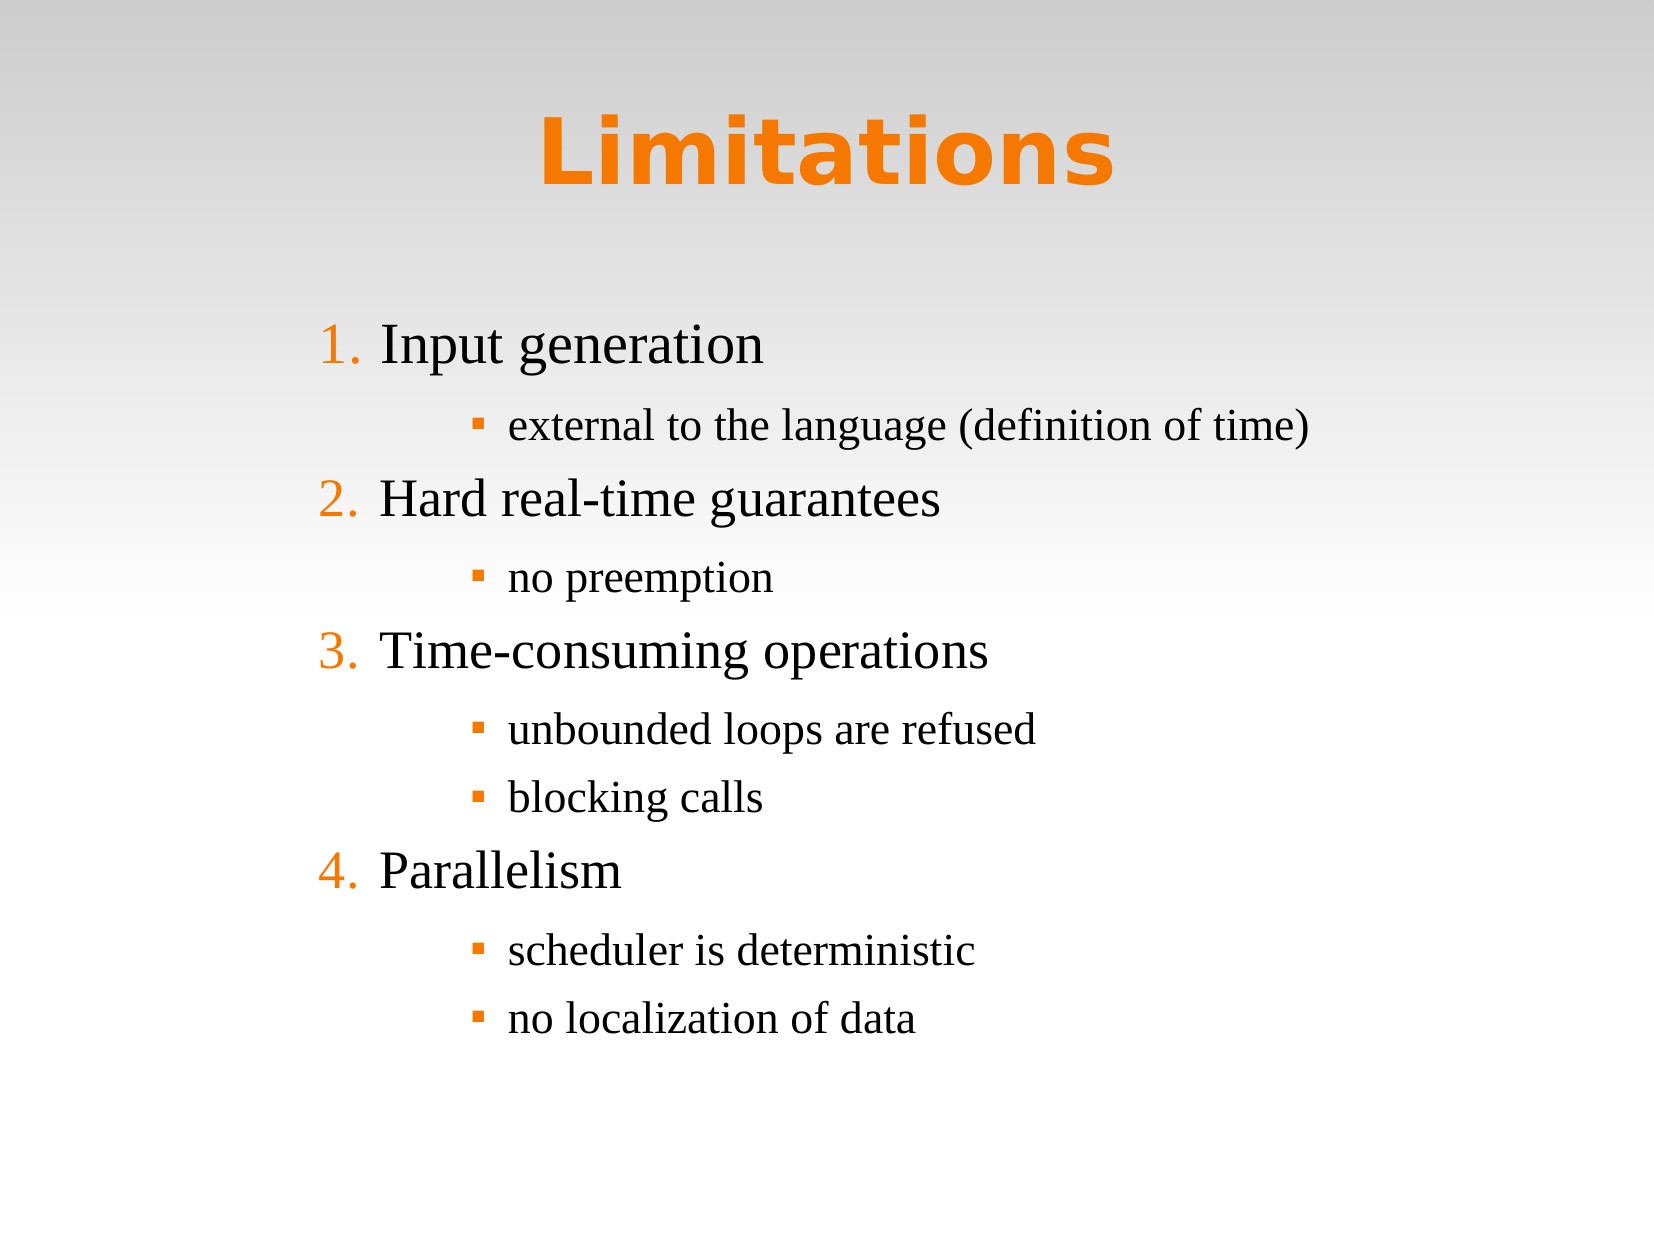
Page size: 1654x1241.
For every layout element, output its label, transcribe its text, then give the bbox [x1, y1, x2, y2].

title Limitations [82, 49, 1571, 231]
list Input generation external to the language (definition of time) Hard real-time guarantees no preemption Time-consuming operations unbounded loops are refused blocking calls Parallelism scheduler is deterministic no localization of data [82, 231, 1571, 1100]
